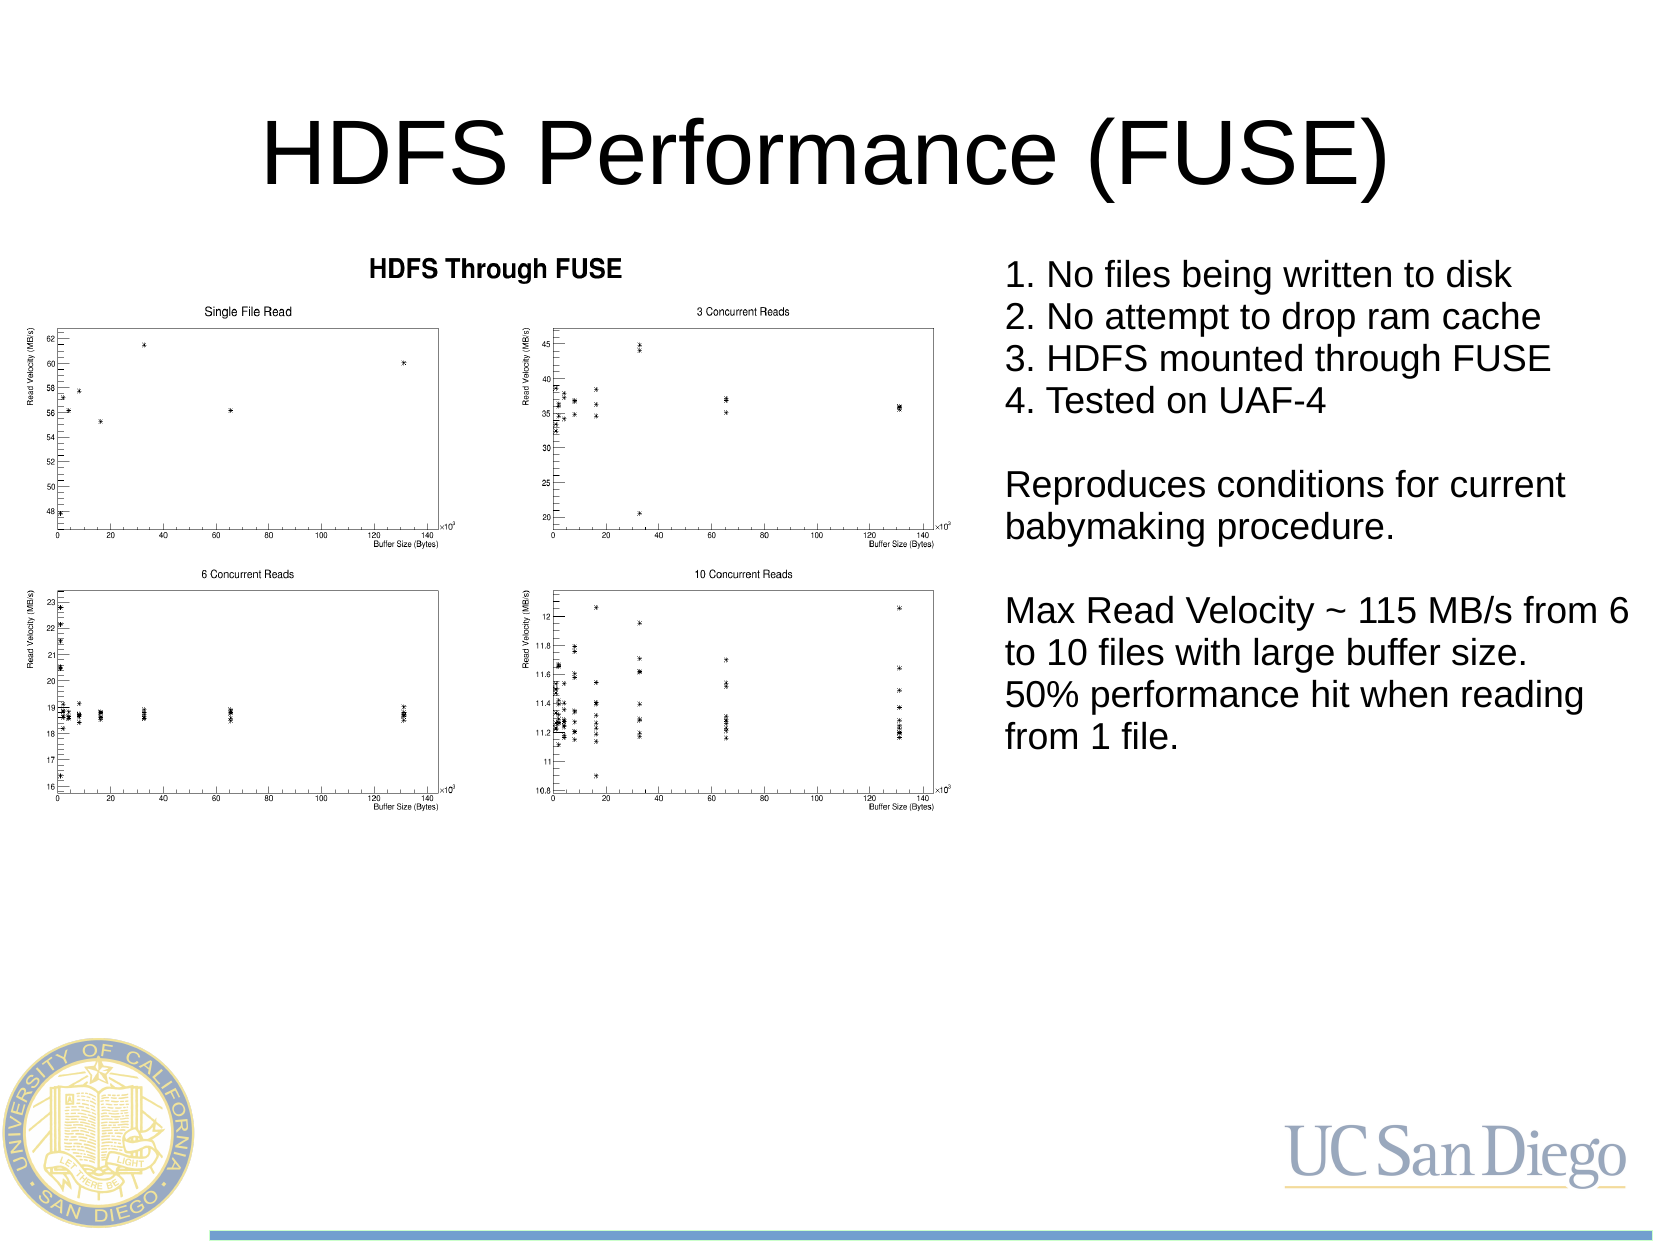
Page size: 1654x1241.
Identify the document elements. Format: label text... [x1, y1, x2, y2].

picture [0, 1034, 196, 1231]
picture [0, 239, 990, 823]
title HDFS Performance (FUSE) [82, 49, 1571, 257]
text_box 1. No files being written to disk 2. No attempt to drop ram cache 3. HDFS mounted through FUSE 4. Tested on UAF-4 Reproduces conditions for current babymaking procedure. Max Read Velocity ~ 115 MB/s from 6 to 10 files with large buffer size. 50% performance hit when reading from 1 file. [990, 246, 1653, 933]
text_box [209, 1230, 1653, 1241]
picture [1253, 1089, 1653, 1230]
